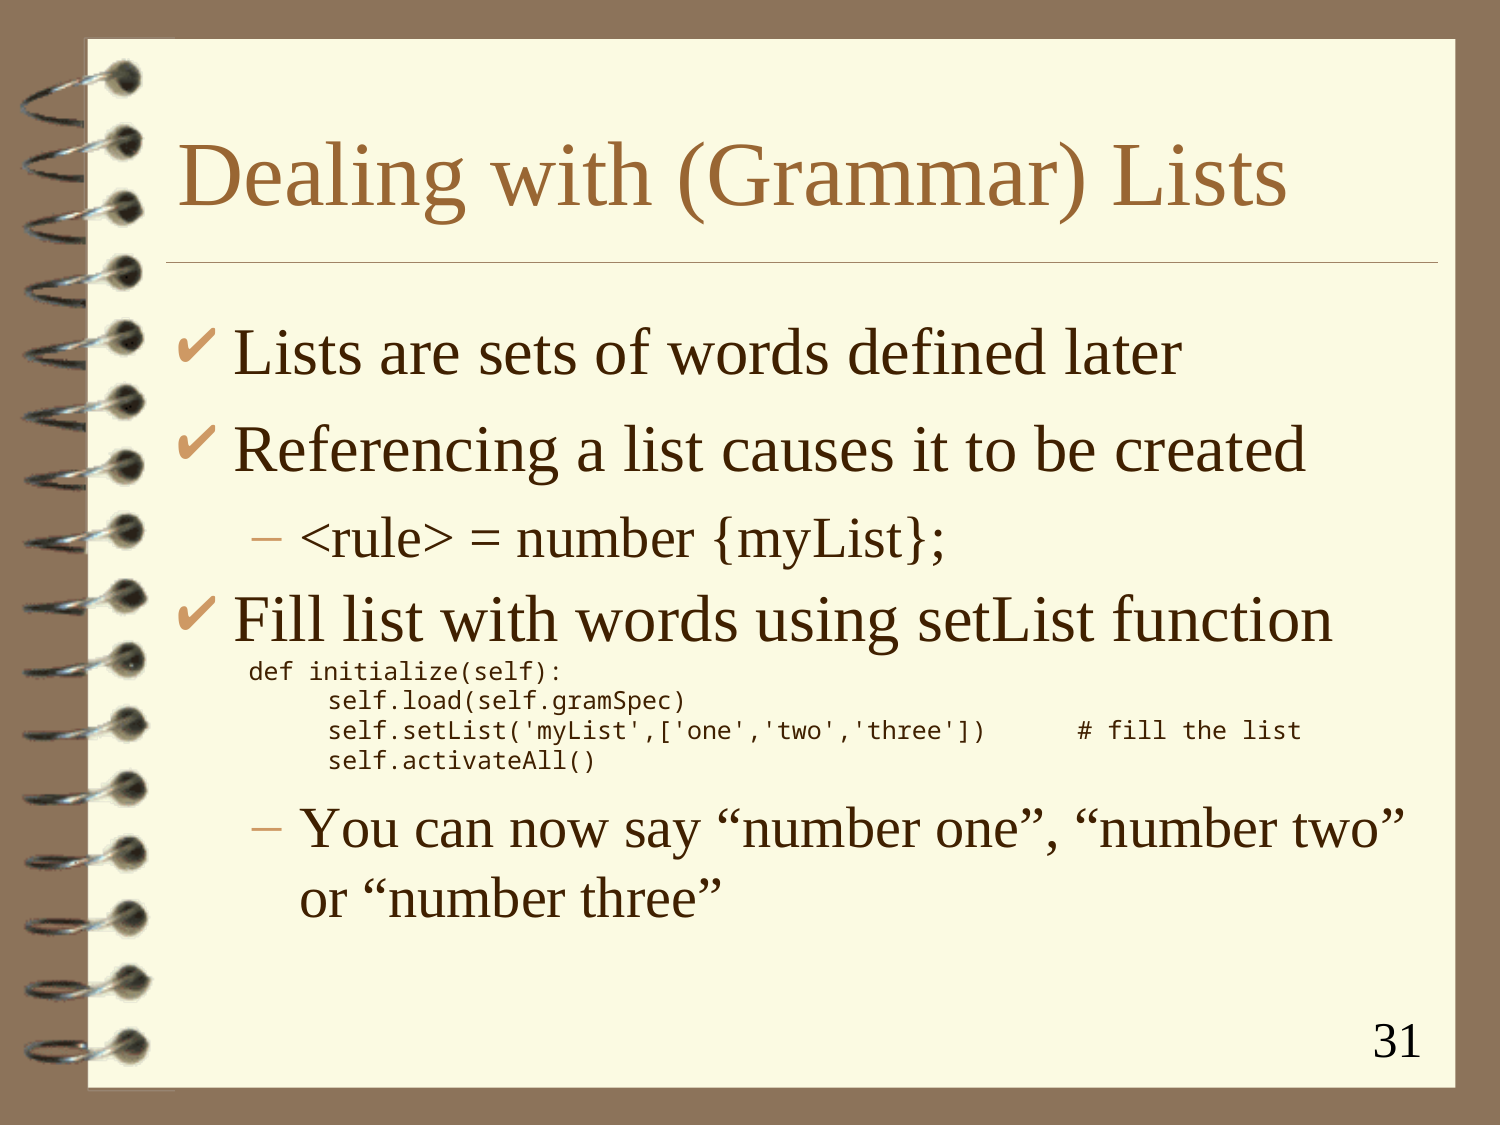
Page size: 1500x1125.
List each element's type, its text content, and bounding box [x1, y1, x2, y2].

list Lists are sets of words defined later Referencing a list causes it to be created <rule> = number {myList}; Fill list with words using setList function def initialize(self): self.load(self.gramSpec) self.setList('myList',['one','two','three']) # fill the list self.activateAll() You can now say “number one”, “number two” or “number three” [162, 299, 1438, 976]
title Dealing with (Grammar) Lists [162, 74, 1438, 263]
picture [0, 0, 175, 1125]
